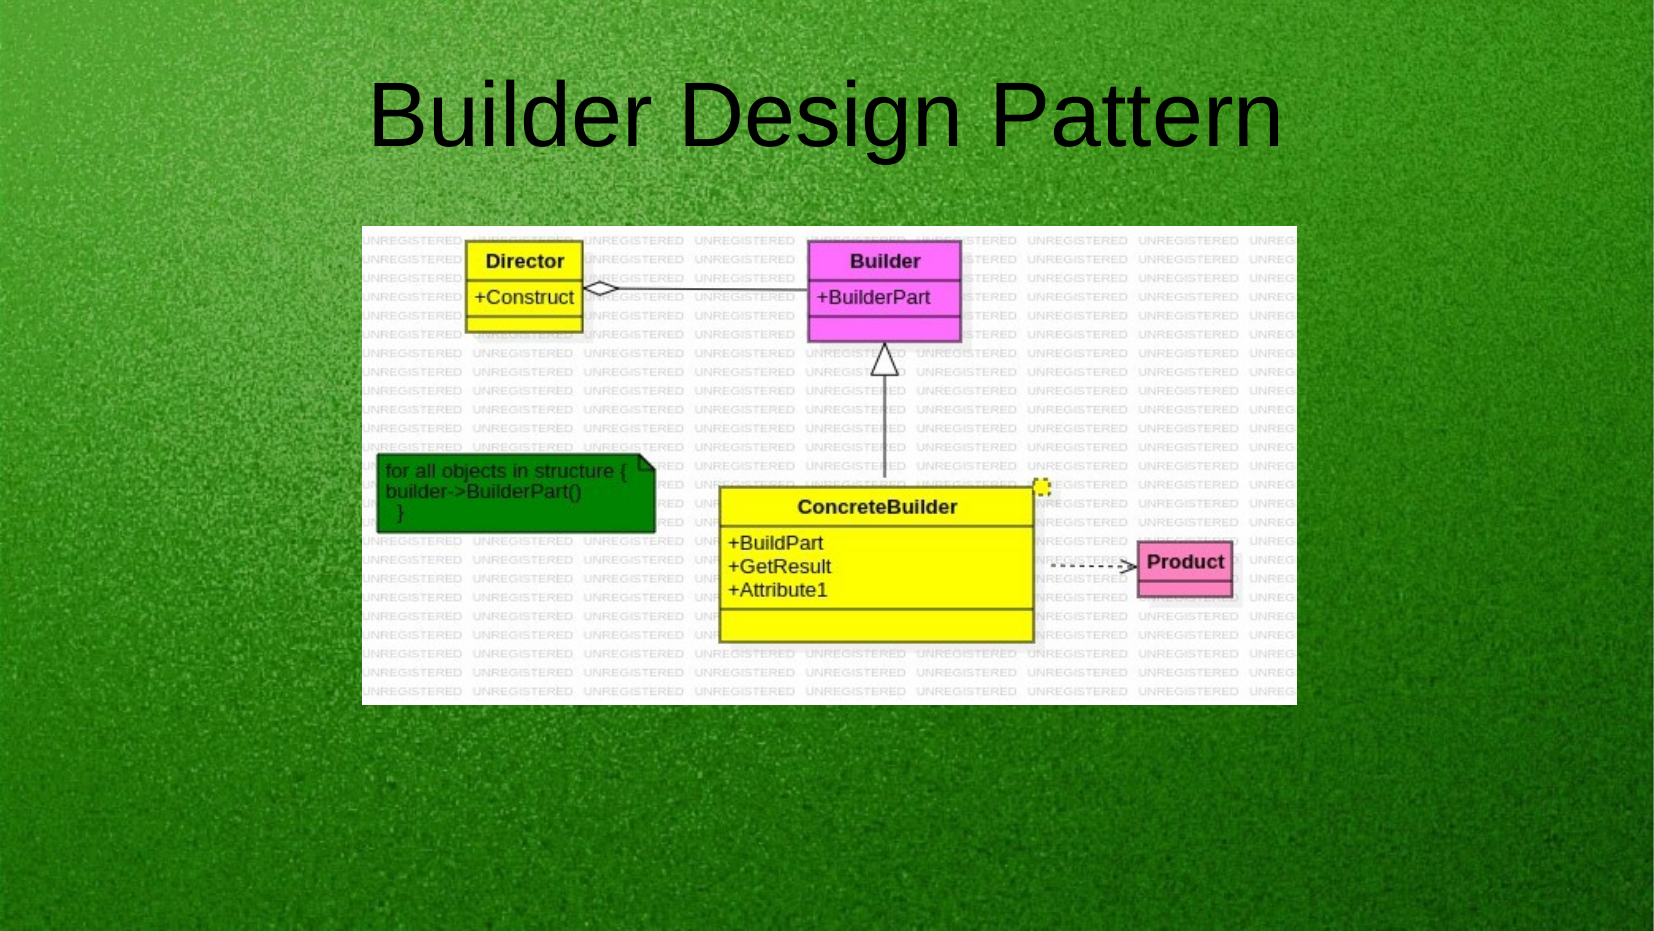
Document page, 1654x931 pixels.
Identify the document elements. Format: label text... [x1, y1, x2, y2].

picture [0, 0, 1654, 931]
title Builder Design Pattern [82, 21, 1571, 208]
